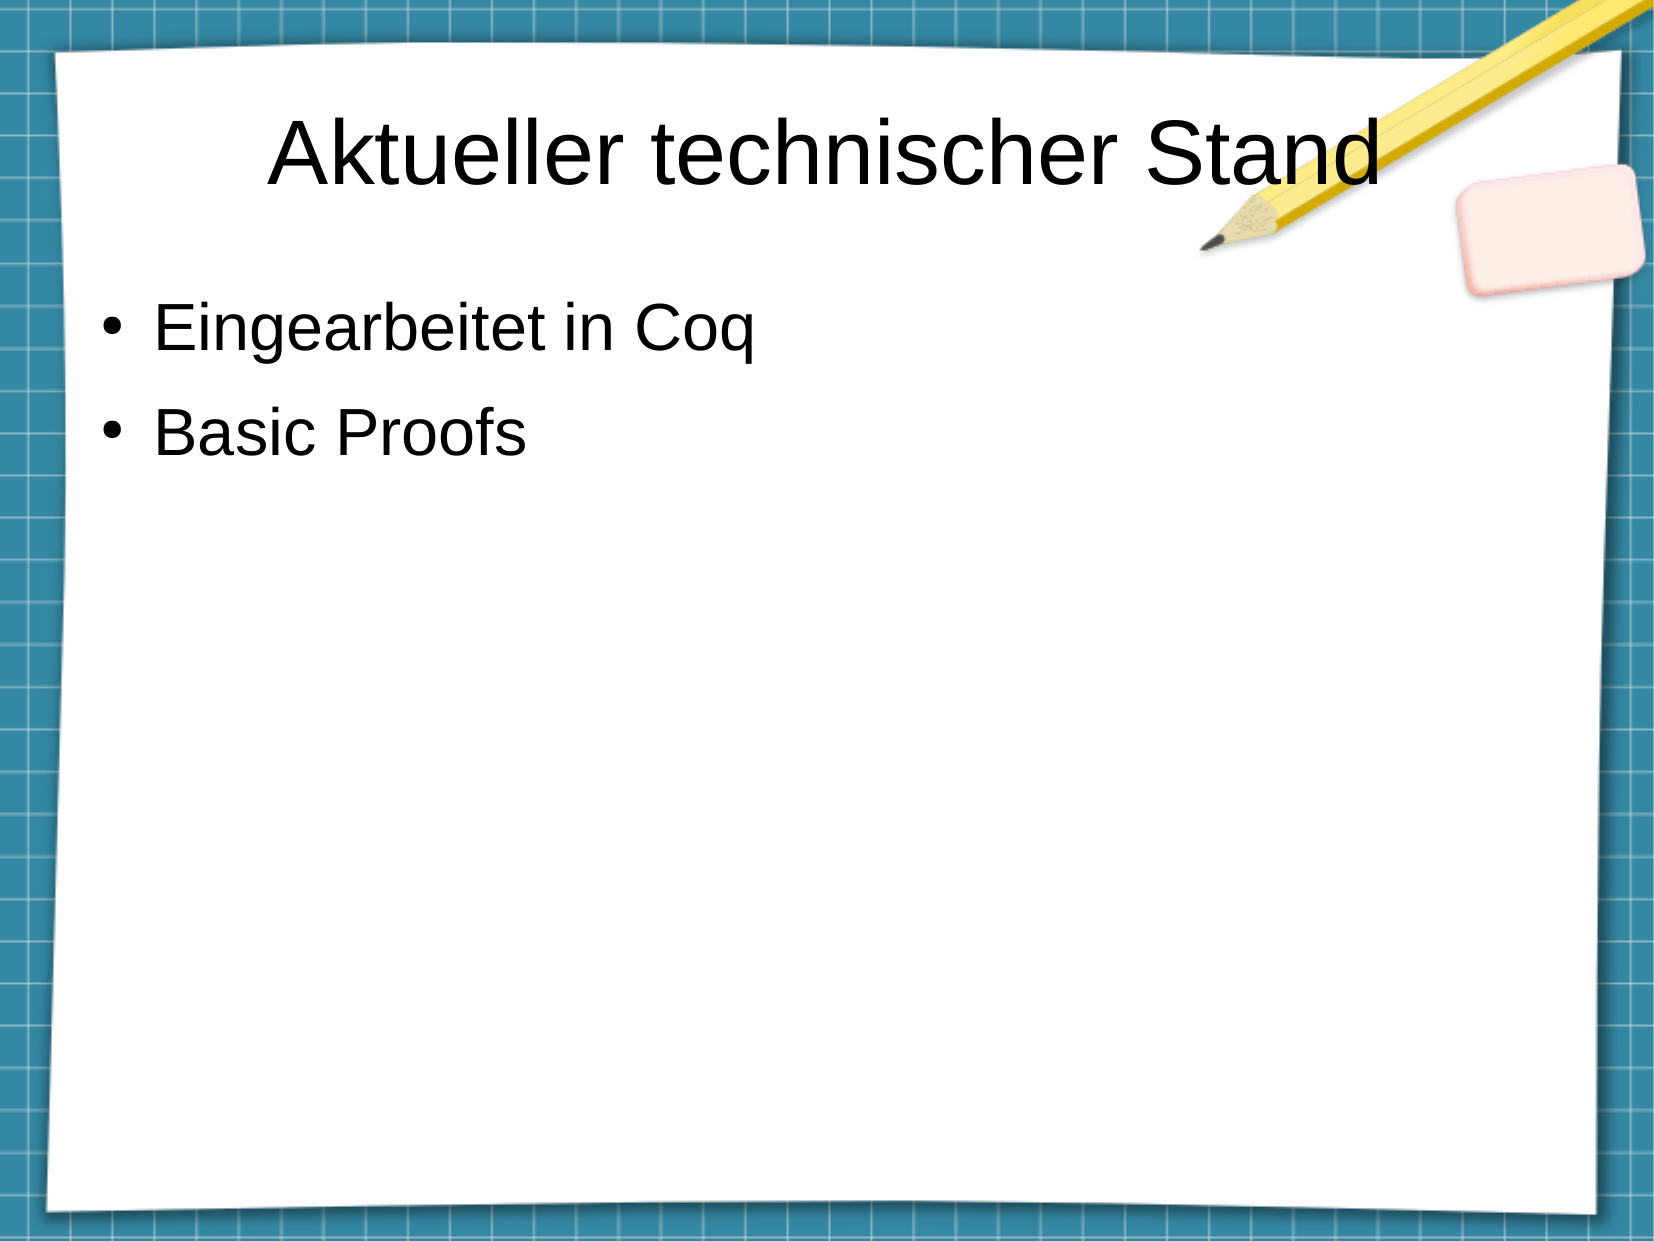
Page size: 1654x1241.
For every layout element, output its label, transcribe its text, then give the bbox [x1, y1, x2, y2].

title Aktueller technischer Stand [82, 49, 1571, 257]
list Eingearbeitet in Coq Basic Proofs [82, 290, 1571, 1010]
picture [0, 0, 1654, 1241]
